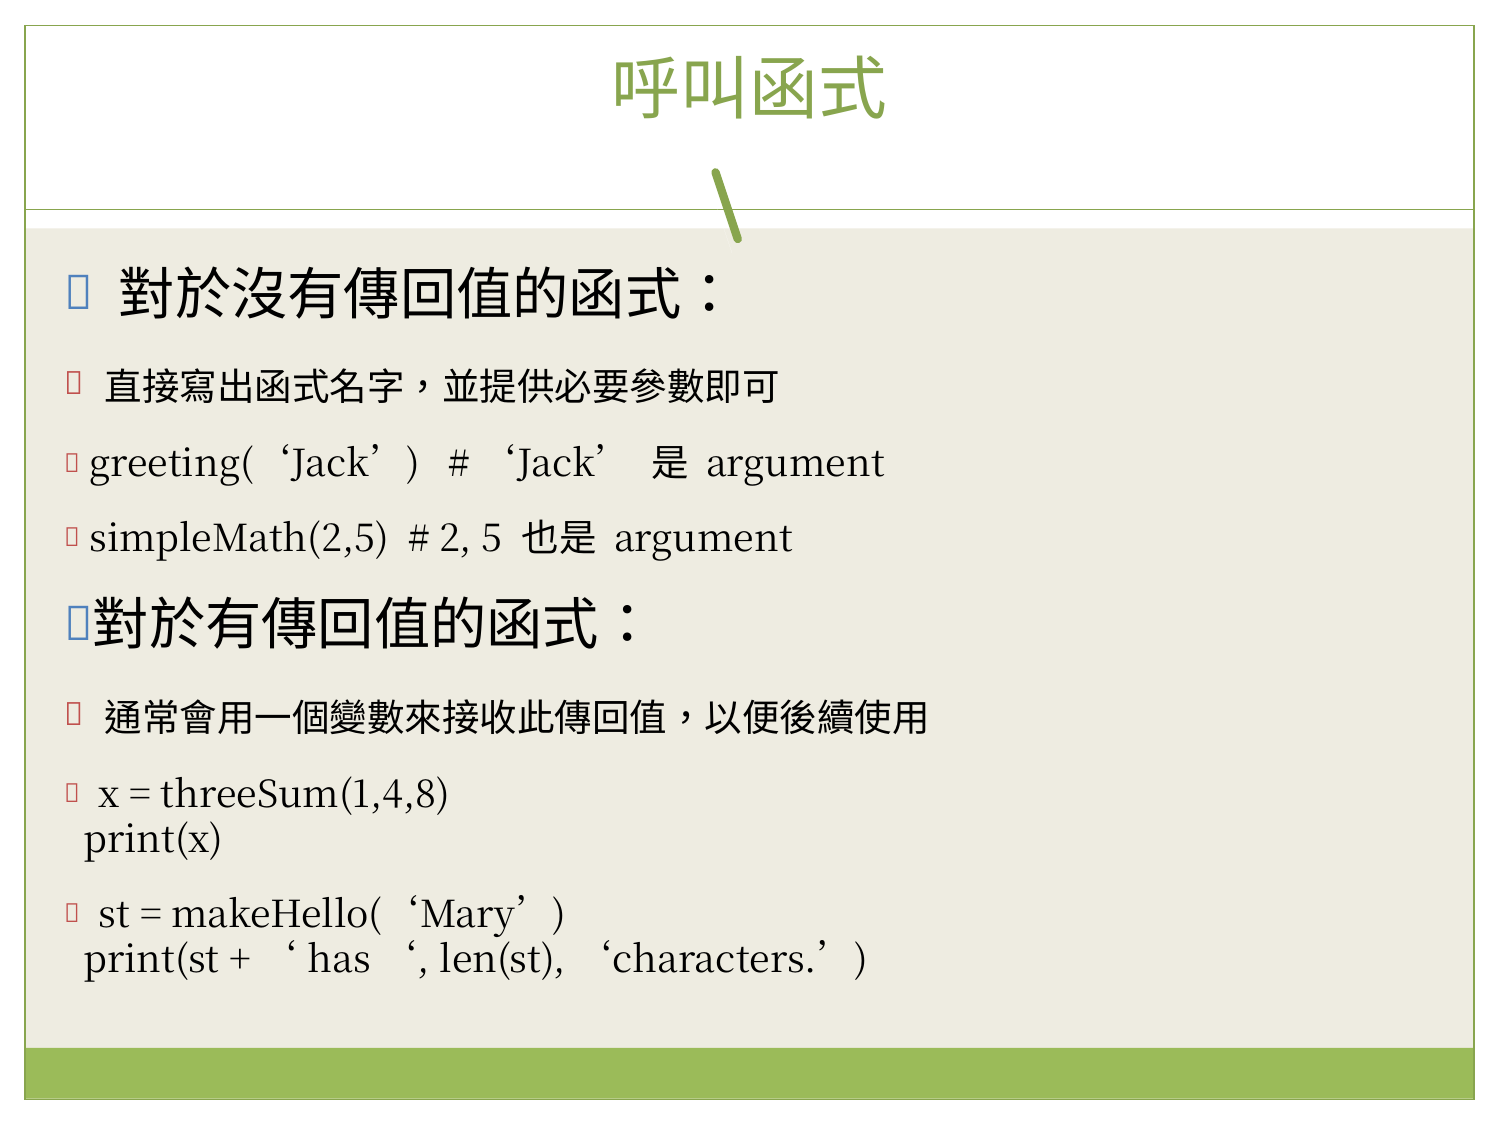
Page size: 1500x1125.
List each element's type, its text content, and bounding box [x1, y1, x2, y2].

list 對於沒有傳回值的函式： 直接寫出函式名字，並提供必要參數即可 greeting(‘Jack’) # ‘Jack’ 是 argument simpleMath(2,5) # 2, 5 也是 argument 對於有傳回值的函式： 通常會用一個變數來接收此傳回值，以便後續使用 x = threeSum(1,4,8) print(x) st = makeHello(‘Mary’) print(st + ‘ has ‘, len(st), ‘characters.’) [49, 250, 1445, 1047]
title 呼叫函式 [49, 37, 1450, 162]
